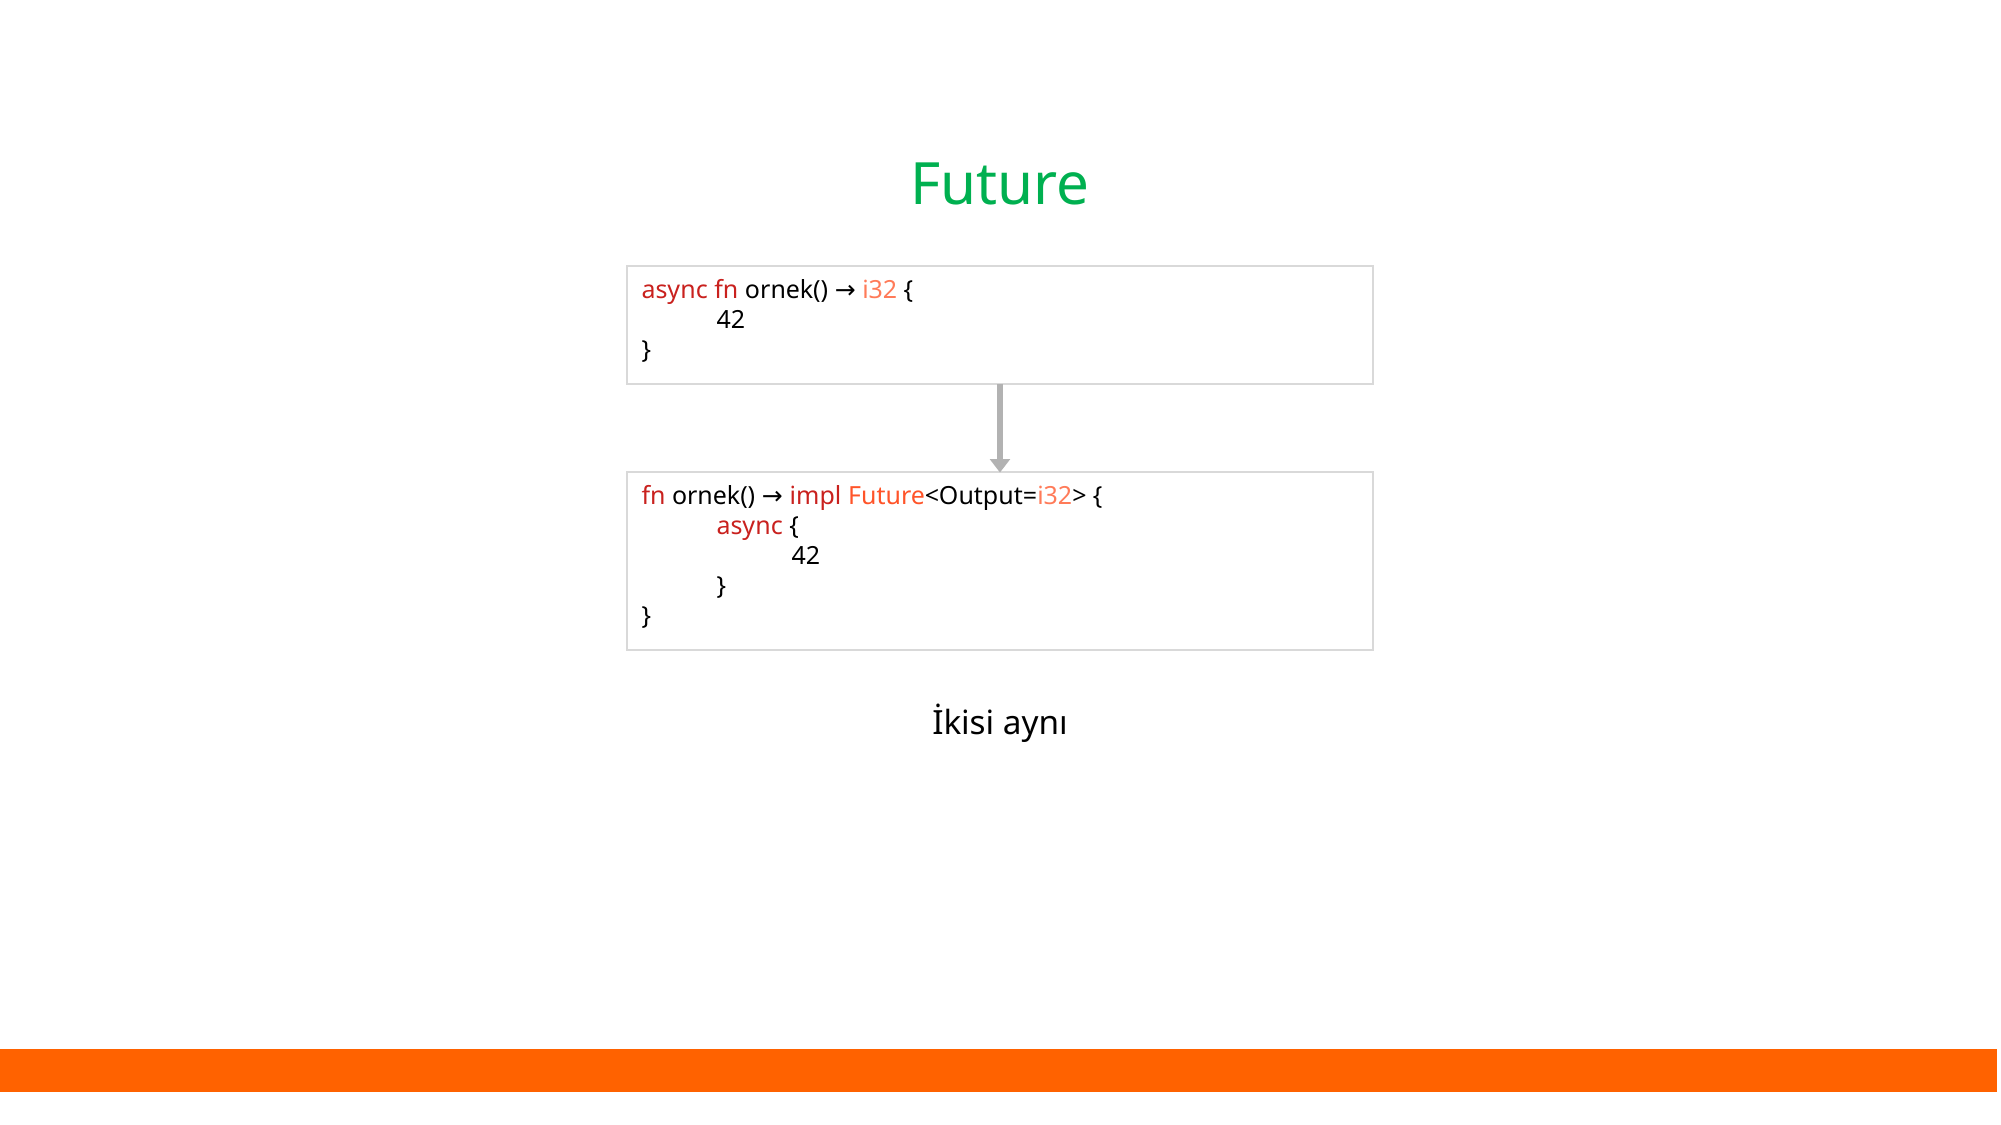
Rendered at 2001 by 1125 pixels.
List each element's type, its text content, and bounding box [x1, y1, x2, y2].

text_box İkisi aynı [911, 693, 1089, 739]
text_box fn ornek() → impl Future<Output=i32> { async { 42 } } [626, 472, 1374, 650]
text_box Future [420, 146, 1580, 237]
text_box async fn ornek() → i32 { 42 } [626, 265, 1374, 384]
text_box [0, 1049, 1997, 1092]
